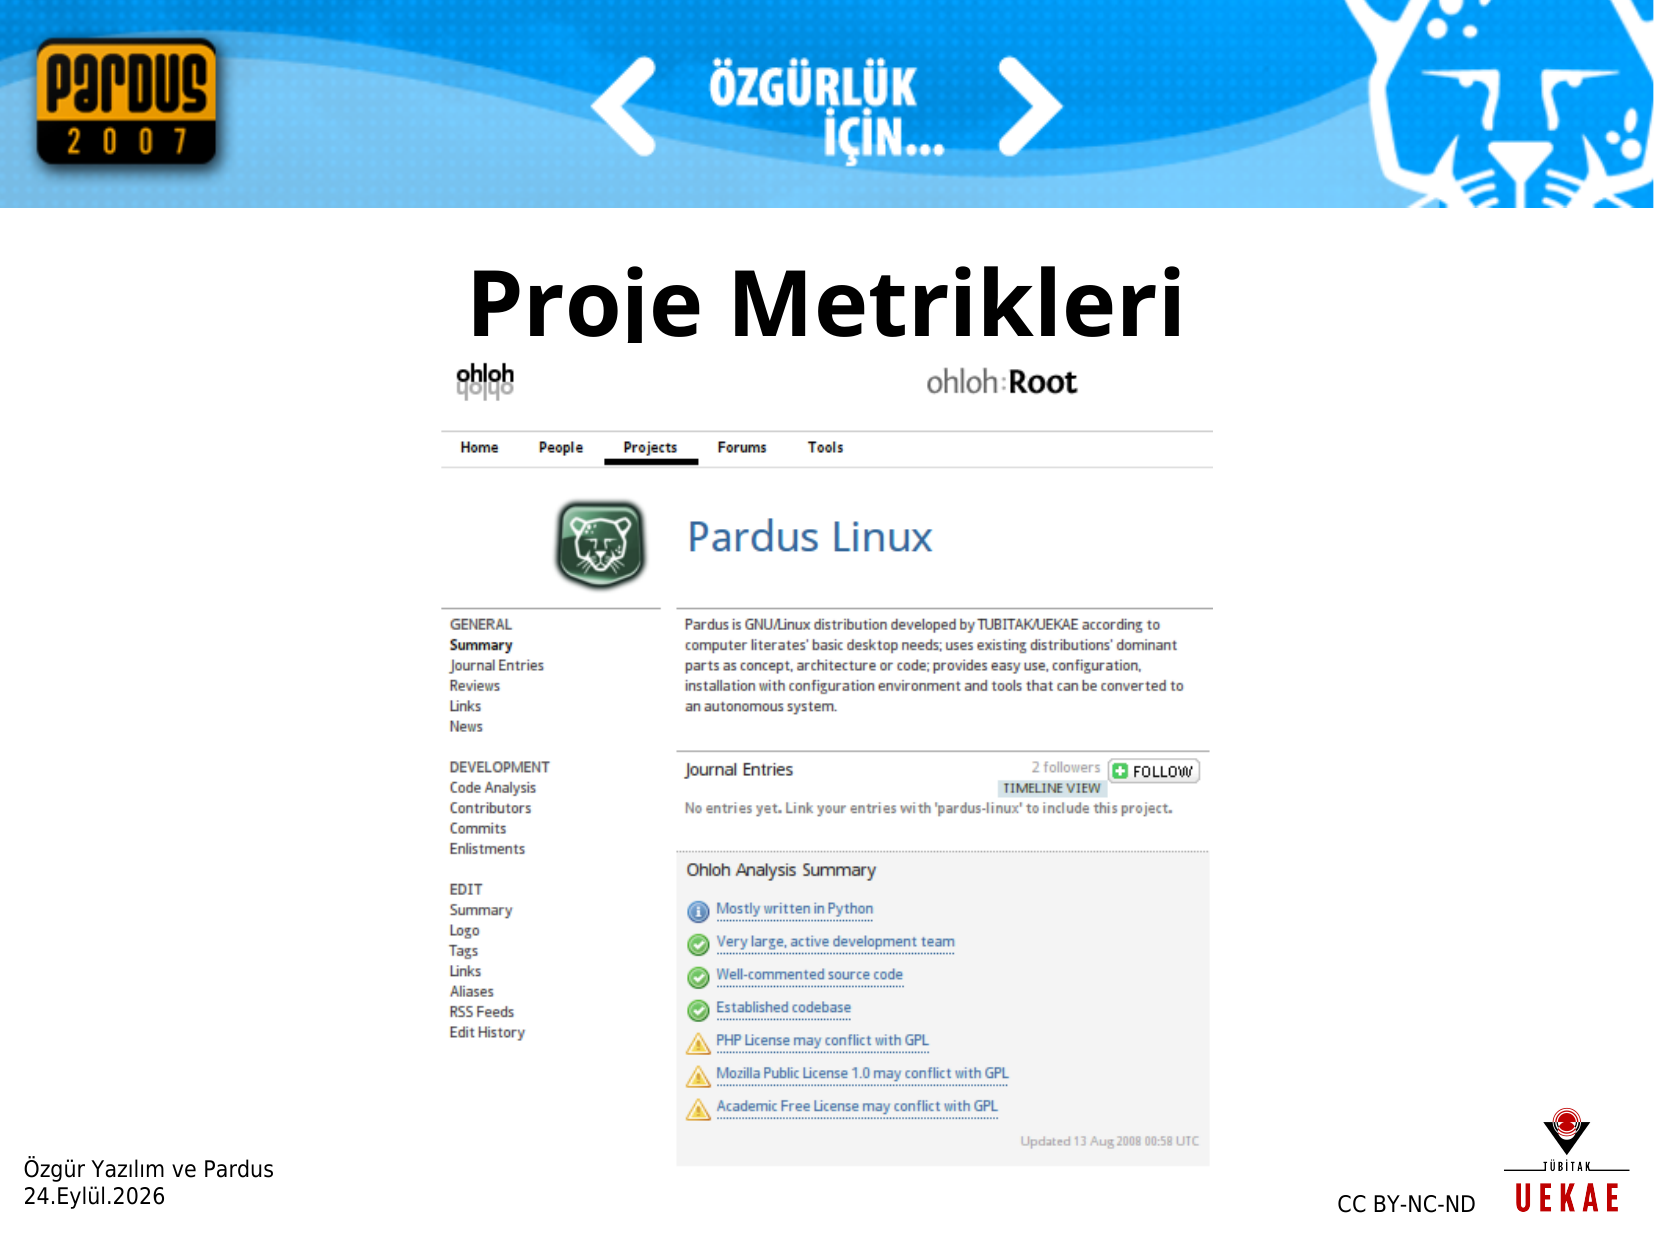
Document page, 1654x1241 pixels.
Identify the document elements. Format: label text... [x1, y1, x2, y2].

title Proje Metrikleri [82, 204, 1571, 397]
picture [440, 343, 1213, 1171]
picture [0, 0, 1654, 208]
picture [1500, 1104, 1634, 1215]
